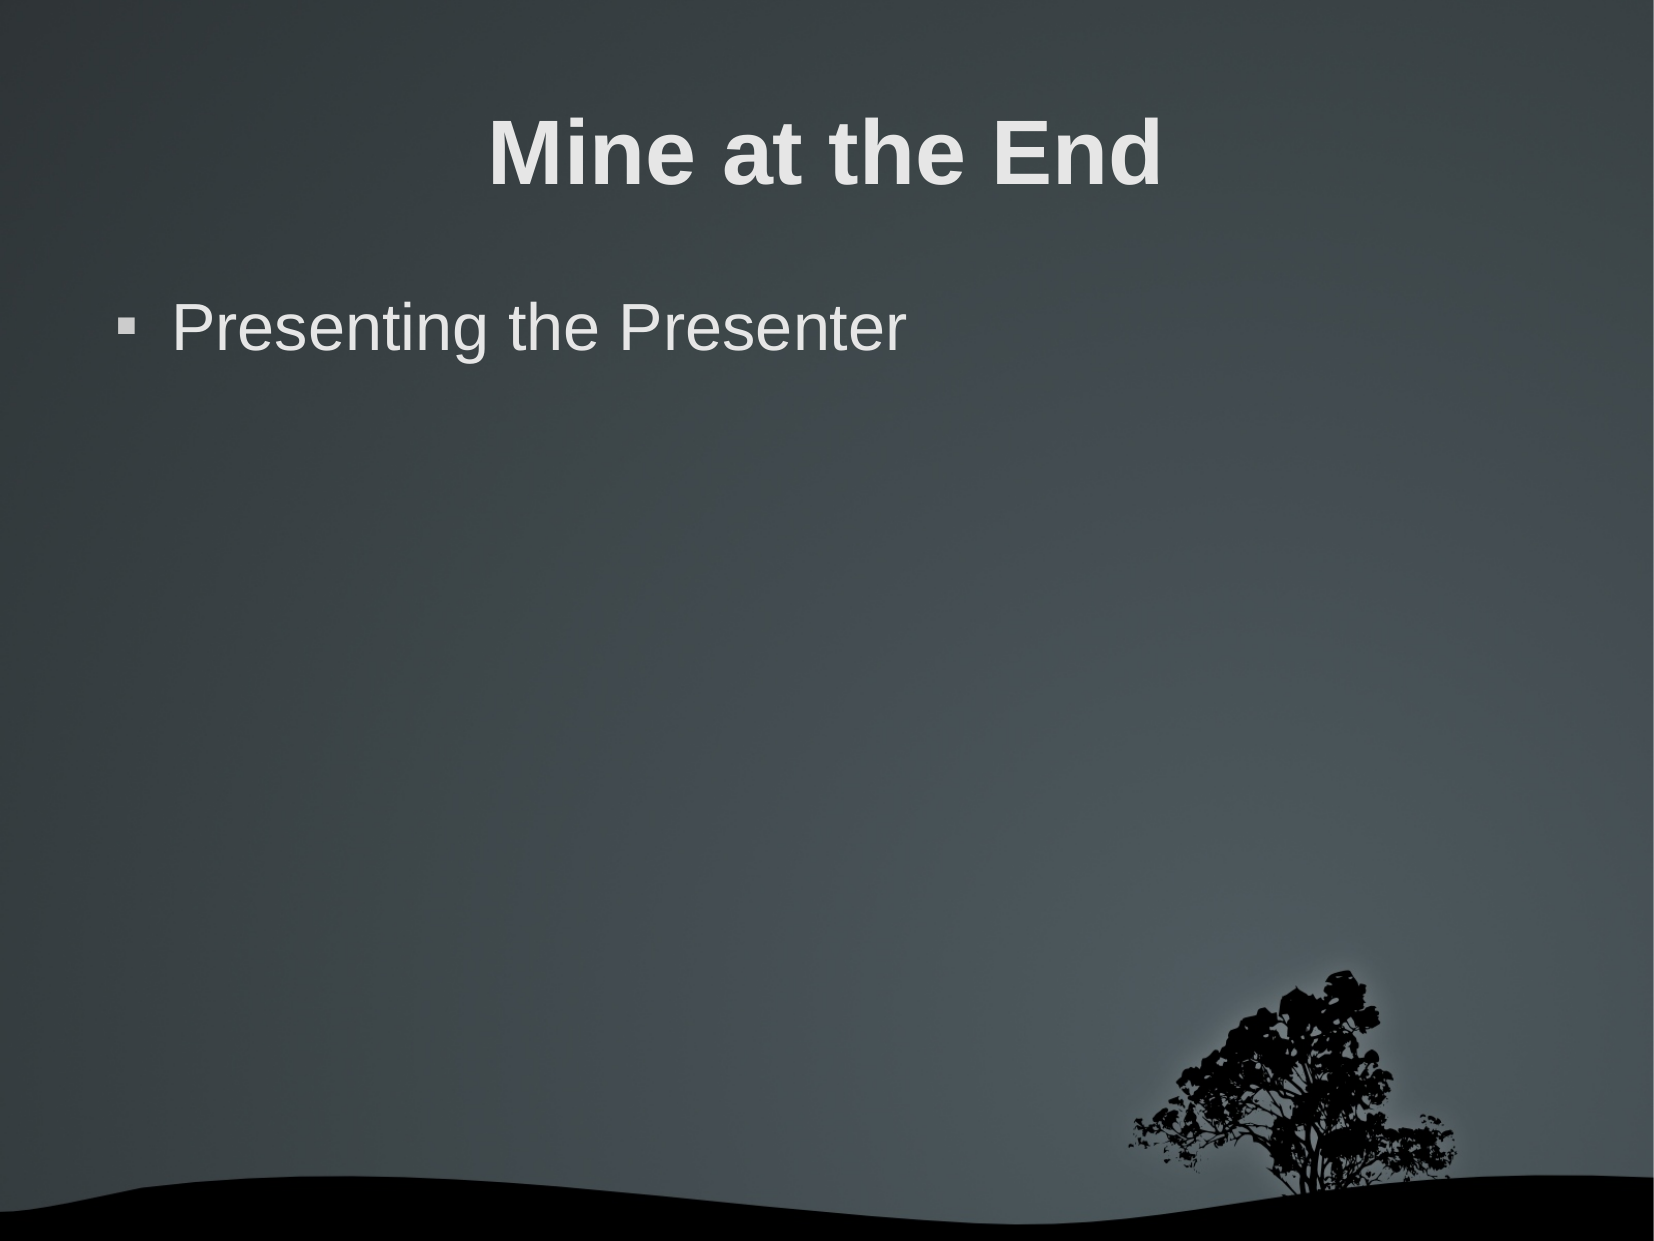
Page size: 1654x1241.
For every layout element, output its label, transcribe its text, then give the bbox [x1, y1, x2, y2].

picture [0, 0, 1654, 1241]
title Mine at the End [82, 49, 1571, 257]
list Presenting the Presenter [82, 290, 1571, 1094]
